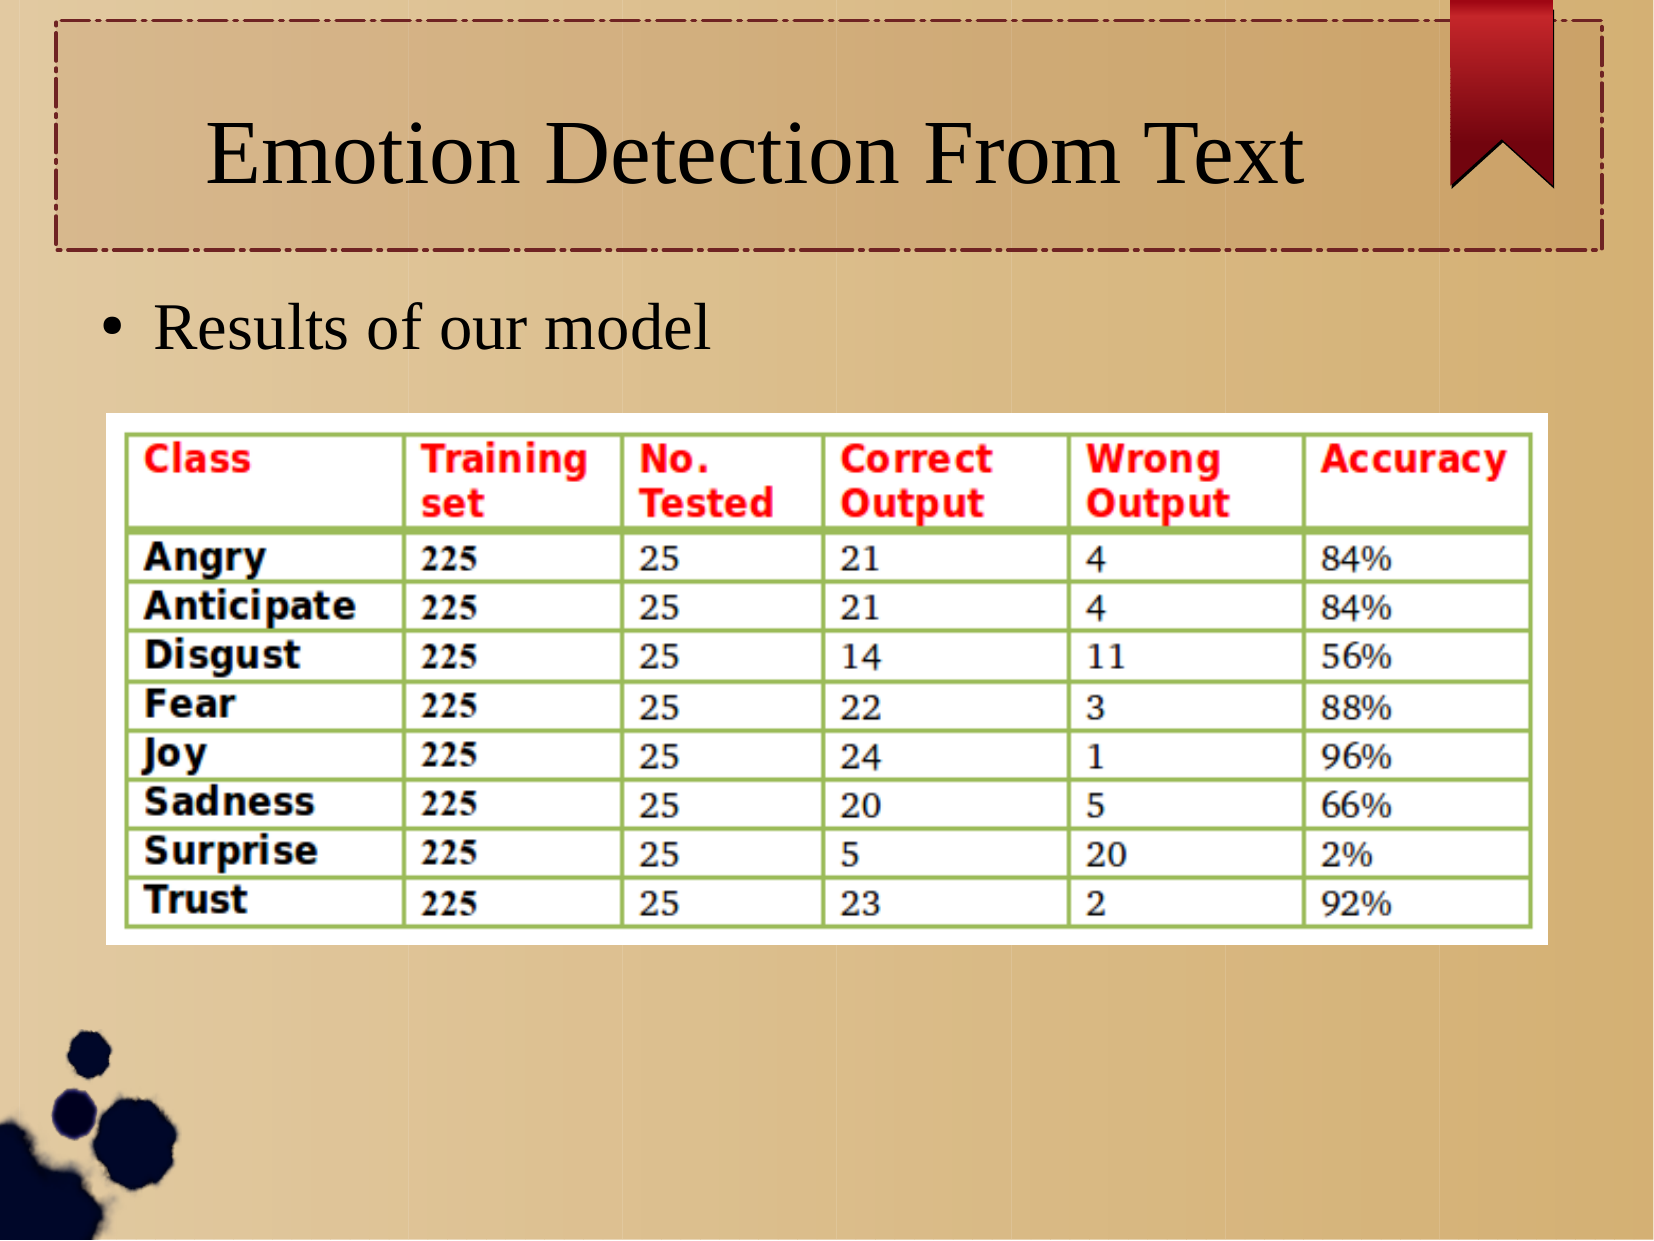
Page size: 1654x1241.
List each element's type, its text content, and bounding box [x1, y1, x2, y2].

title Emotion Detection From Text [82, 49, 1453, 257]
picture [106, 413, 1548, 945]
list Results of our model [82, 290, 1538, 1010]
